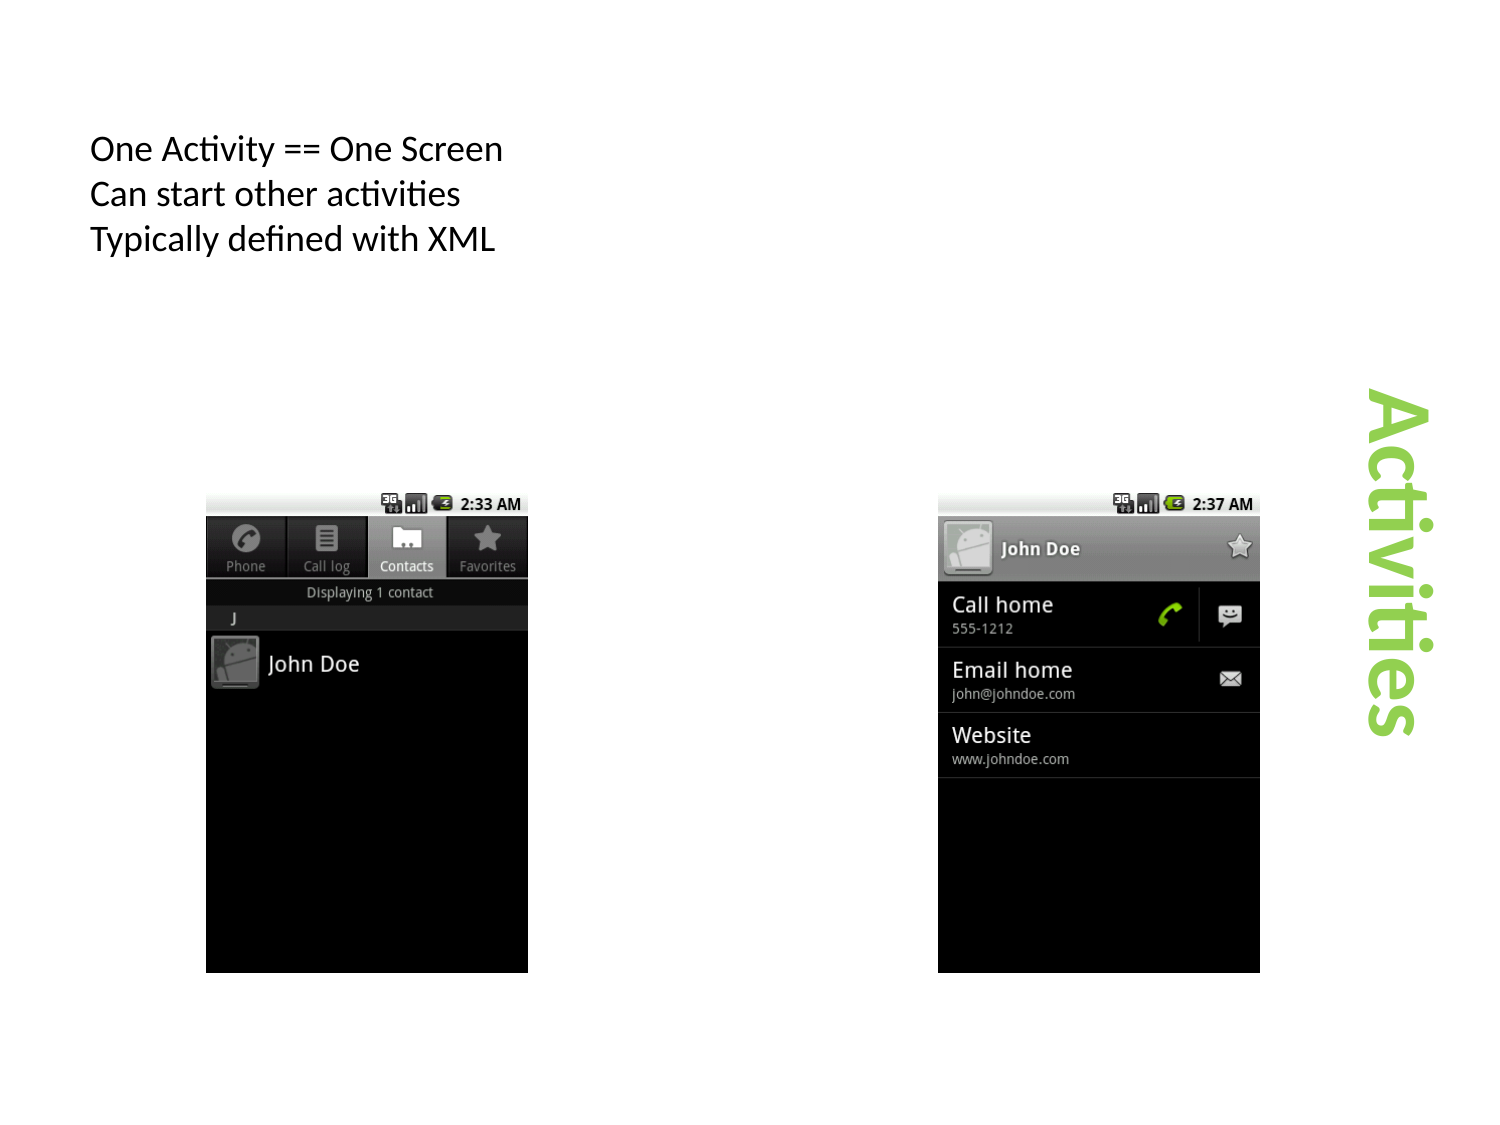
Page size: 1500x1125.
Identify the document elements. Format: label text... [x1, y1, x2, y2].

picture [206, 491, 528, 973]
title Activities [1312, 116, 1500, 1012]
picture [938, 491, 1260, 973]
list One Activity == One Screen Can start other activities Typically defined with XML [75, 116, 1306, 492]
